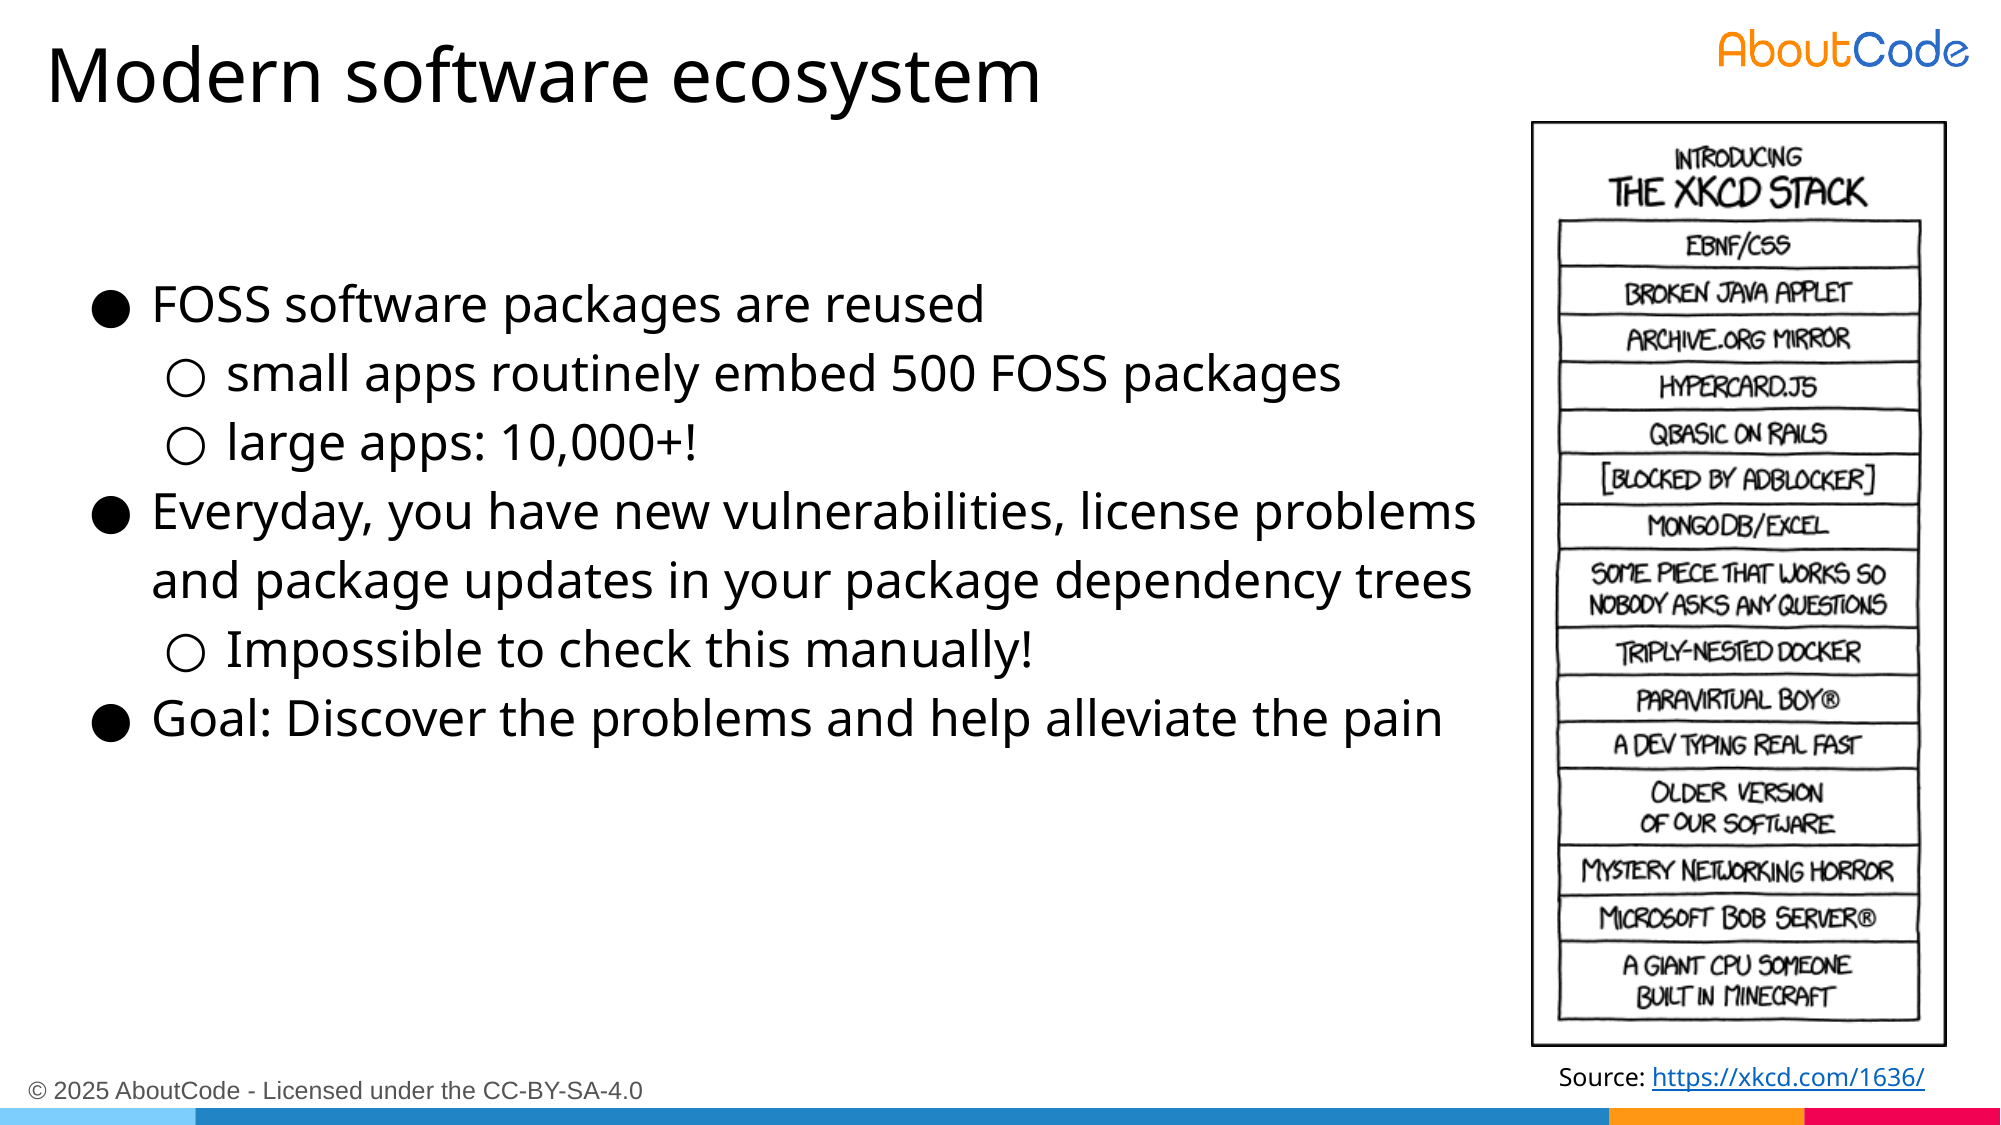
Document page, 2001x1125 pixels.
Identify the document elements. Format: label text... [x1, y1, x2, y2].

title Modern software ecosystem [30, 20, 1807, 133]
picture [1531, 121, 1947, 1047]
text_box Source: https://xkcd.com/1636/ [1543, 1046, 1973, 1091]
picture [1807, 29, 1969, 67]
list FOSS software packages are reused small apps routinely embed 500 FOSS packages large apps: 10,000+! Everyday, you have new vulnerabilities, license problems and package updates in your package dependency trees Impossible to check this manually! Goal: Discover the problems and help alleviate the pain [61, 248, 1517, 1049]
